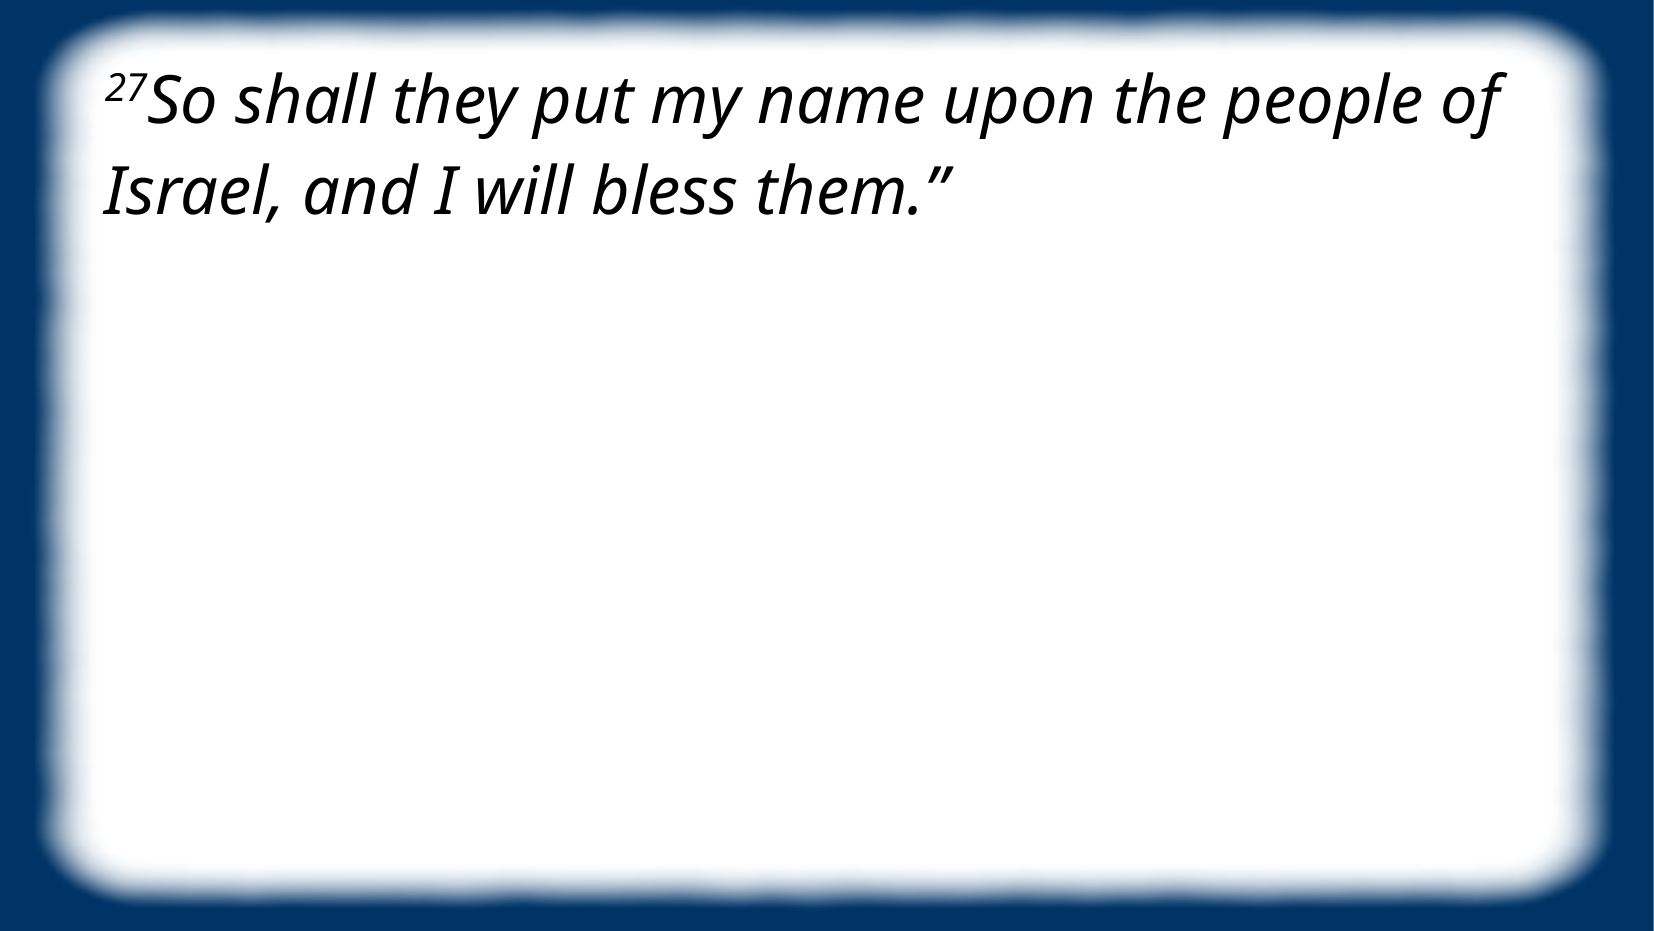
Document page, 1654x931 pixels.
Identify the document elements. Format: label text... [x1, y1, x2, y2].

text_box 27So shall they put my name upon the people of Israel, and I will bless them.” [90, 45, 1561, 238]
picture [0, 0, 1654, 931]
